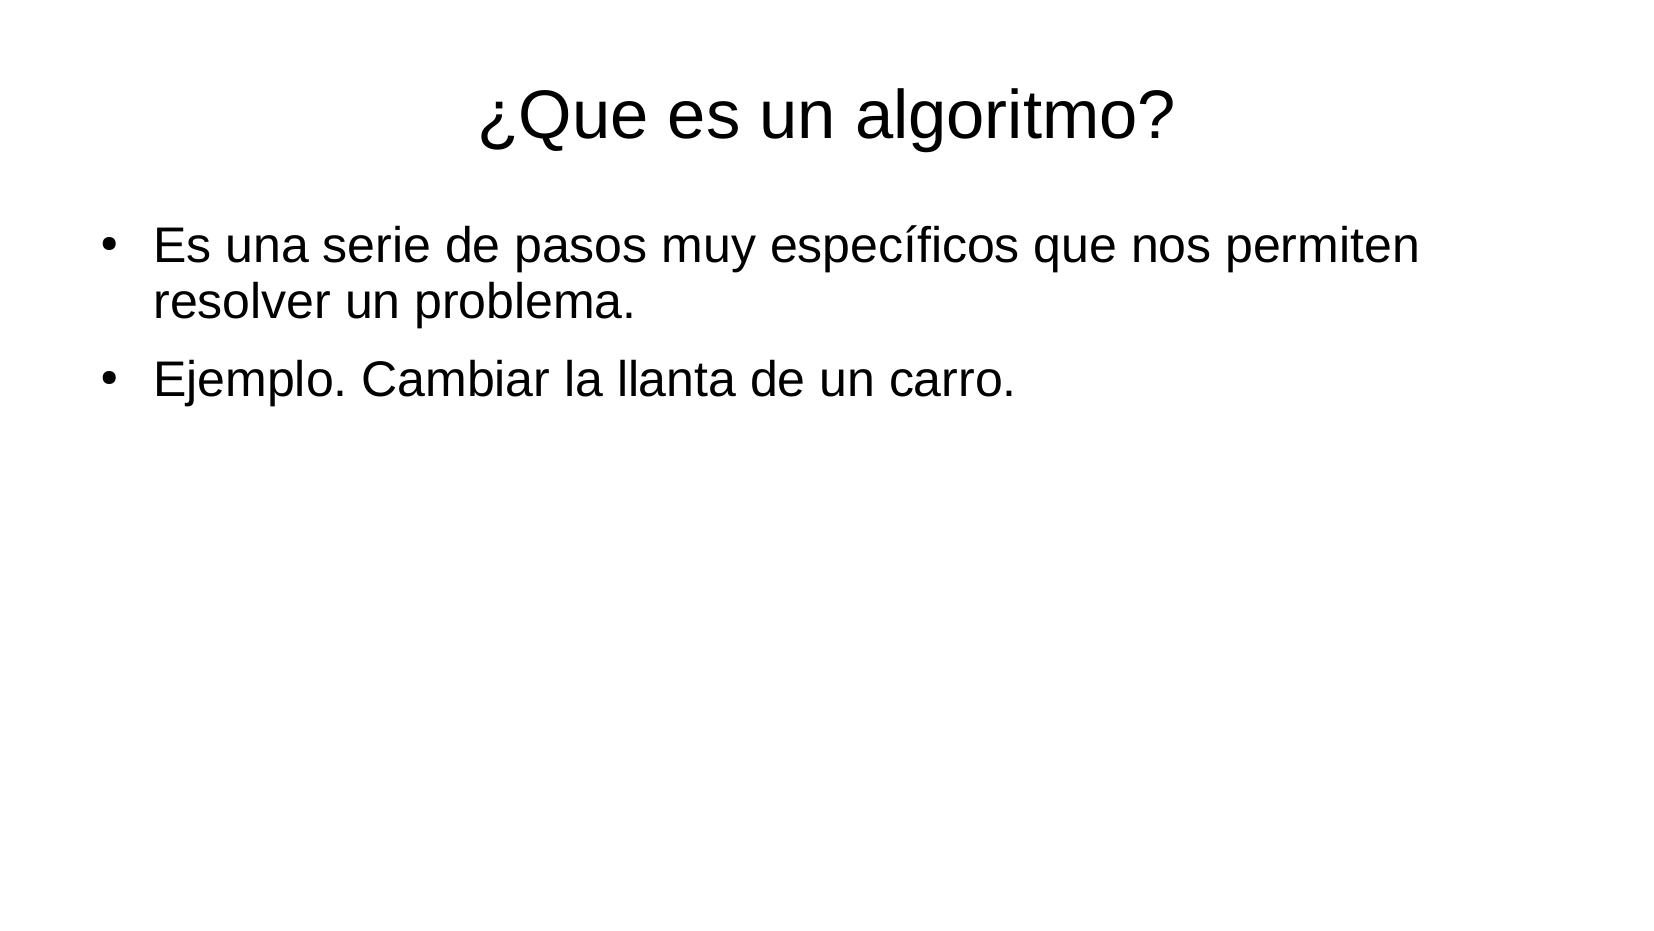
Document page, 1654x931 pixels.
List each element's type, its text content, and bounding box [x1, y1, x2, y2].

list Es una serie de pasos muy específicos que nos permiten resolver un problema. Ejemplo. Cambiar la llanta de un carro. [82, 217, 1571, 758]
title ¿Que es un algoritmo? [82, 37, 1571, 193]
